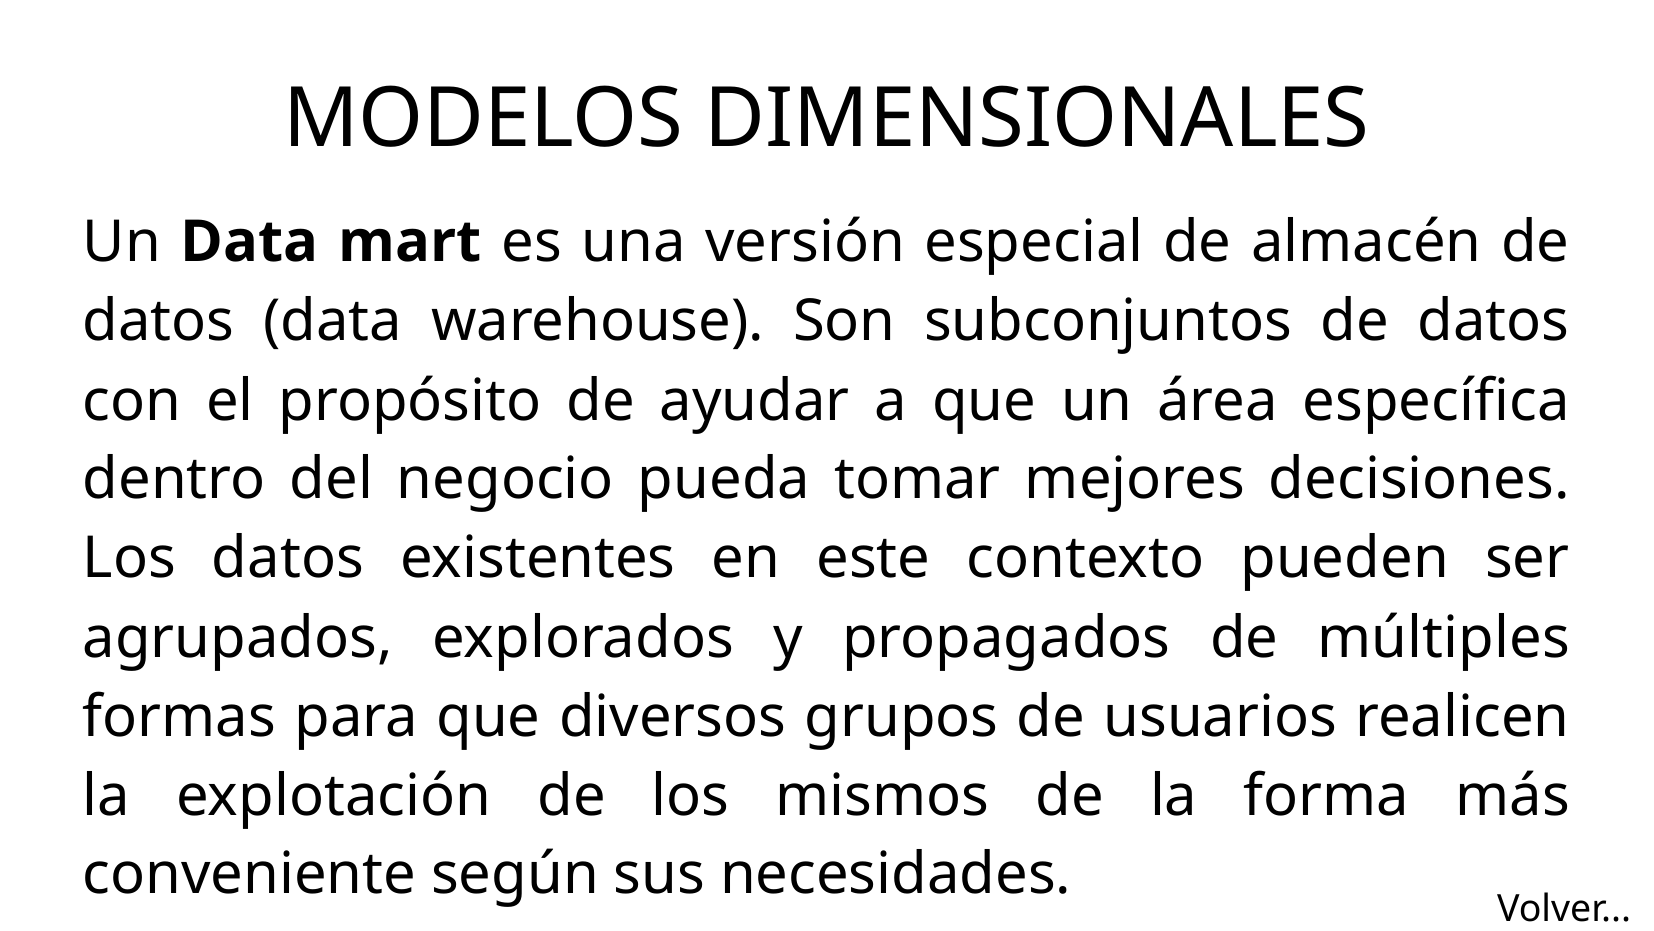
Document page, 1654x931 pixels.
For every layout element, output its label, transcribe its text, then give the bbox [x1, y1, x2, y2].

text_box Volver... [1482, 874, 1654, 931]
title MODELOS DIMENSIONALES [82, 37, 1571, 193]
list Un Data mart es una versión especial de almacén de datos (data warehouse). Son subconjuntos de datos con el propósito de ayudar a que un área específica dentro del negocio pueda tomar mejores decisiones. Los datos existentes en este contexto pueden ser agrupados, explorados y propagados de múltiples formas para que diversos grupos de usuarios realicen la explotación de los mismos de la forma más conveniente según sus necesidades. [82, 199, 1571, 928]
